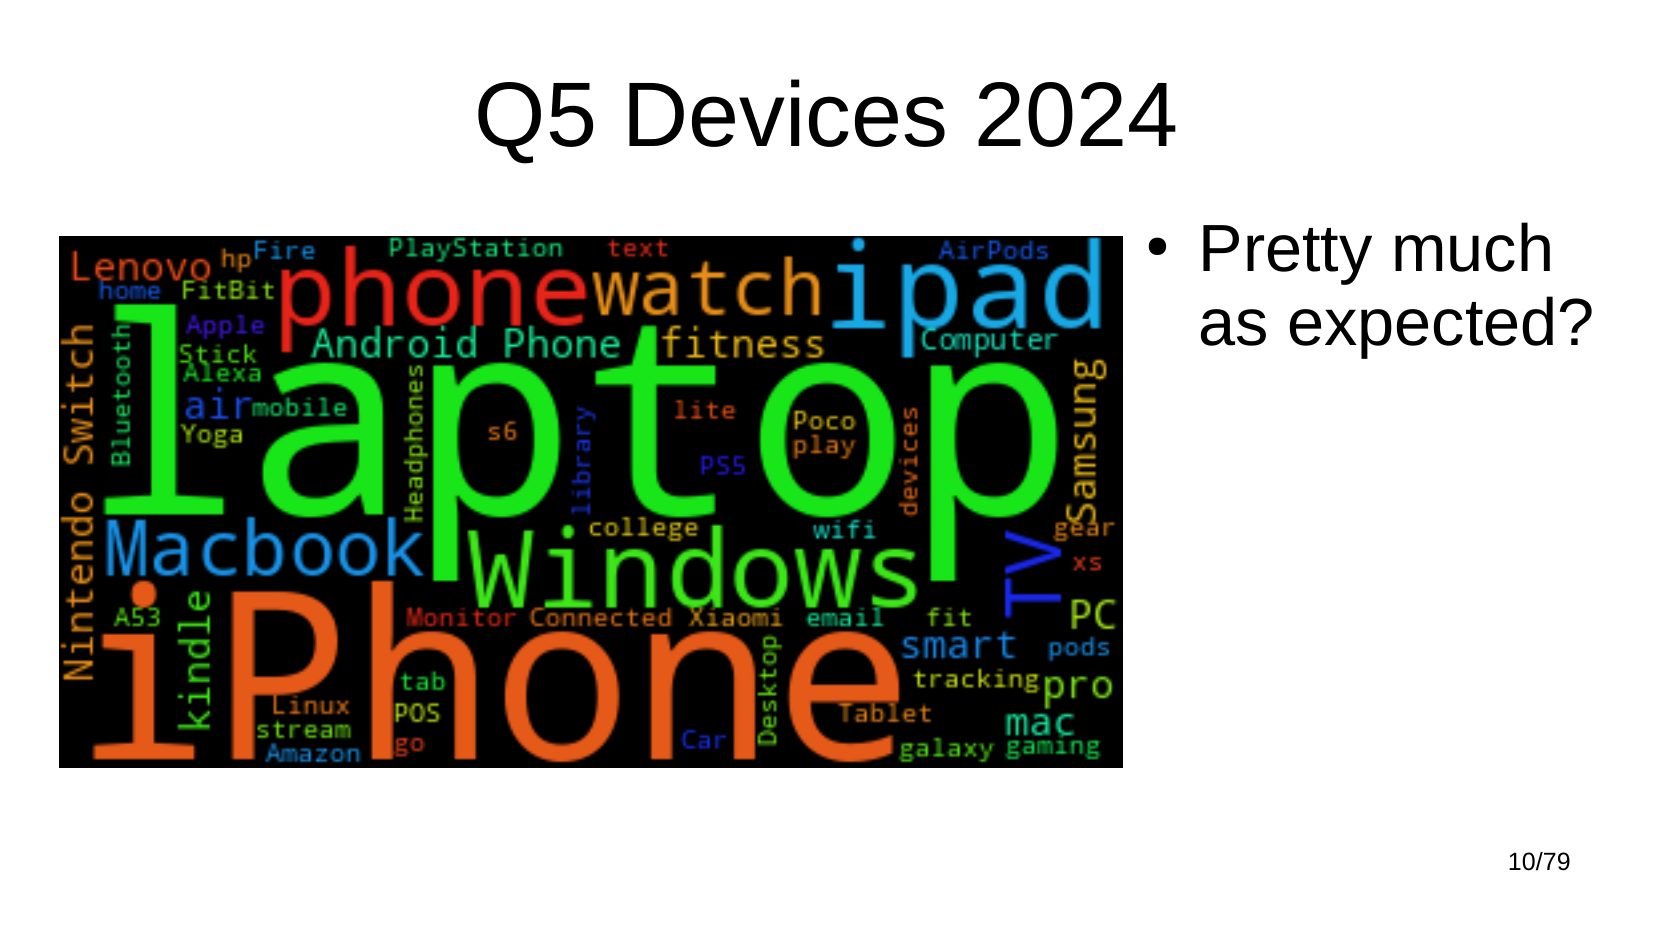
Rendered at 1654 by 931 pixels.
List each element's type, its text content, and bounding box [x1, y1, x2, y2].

title Q5 Devices 2024 [82, 37, 1571, 193]
picture [59, 236, 1123, 768]
list Pretty much as expected? [1127, 210, 1636, 751]
